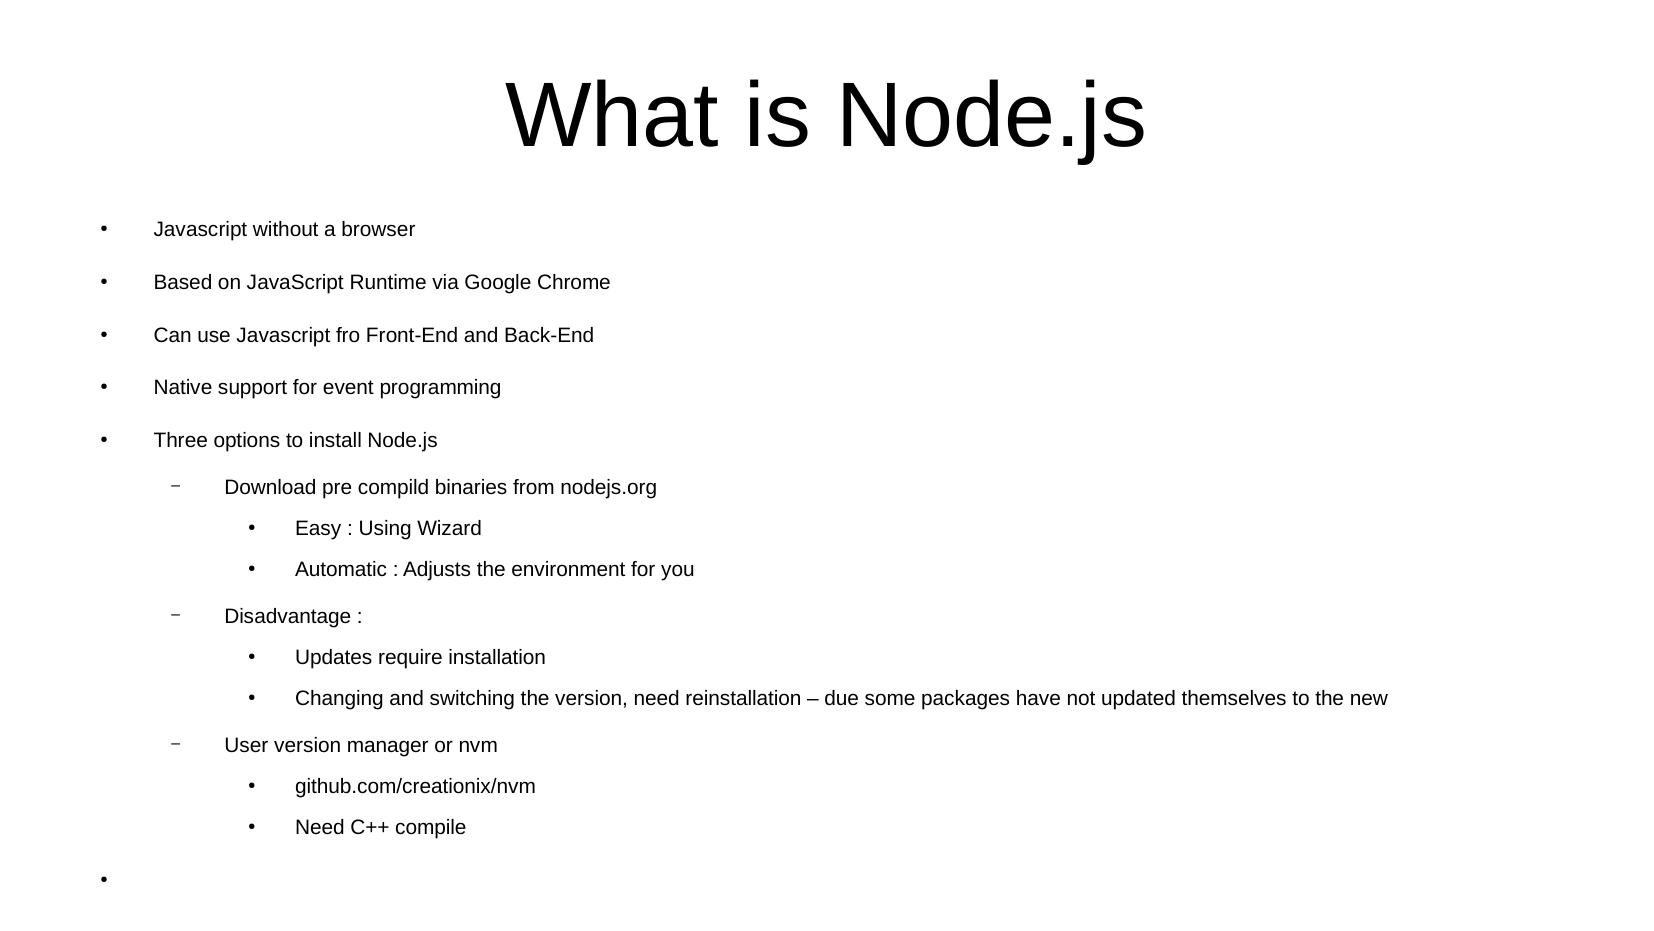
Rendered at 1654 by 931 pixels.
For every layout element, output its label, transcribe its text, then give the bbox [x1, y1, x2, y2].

list Javascript without a browser Based on JavaScript Runtime via Google Chrome Can use Javascript fro Front-End and Back-End Native support for event programming Three options to install Node.js Download pre compild binaries from nodejs.org Easy : Using Wizard Automatic : Adjusts the environment for you Disadvantage : Updates require installation Changing and switching the version, need reinstallation – due some packages have not updated themselves to the new User version manager or nvm github.com/creationix/nvm Need C++ compile [82, 217, 1606, 901]
title What is Node.js [82, 37, 1571, 193]
